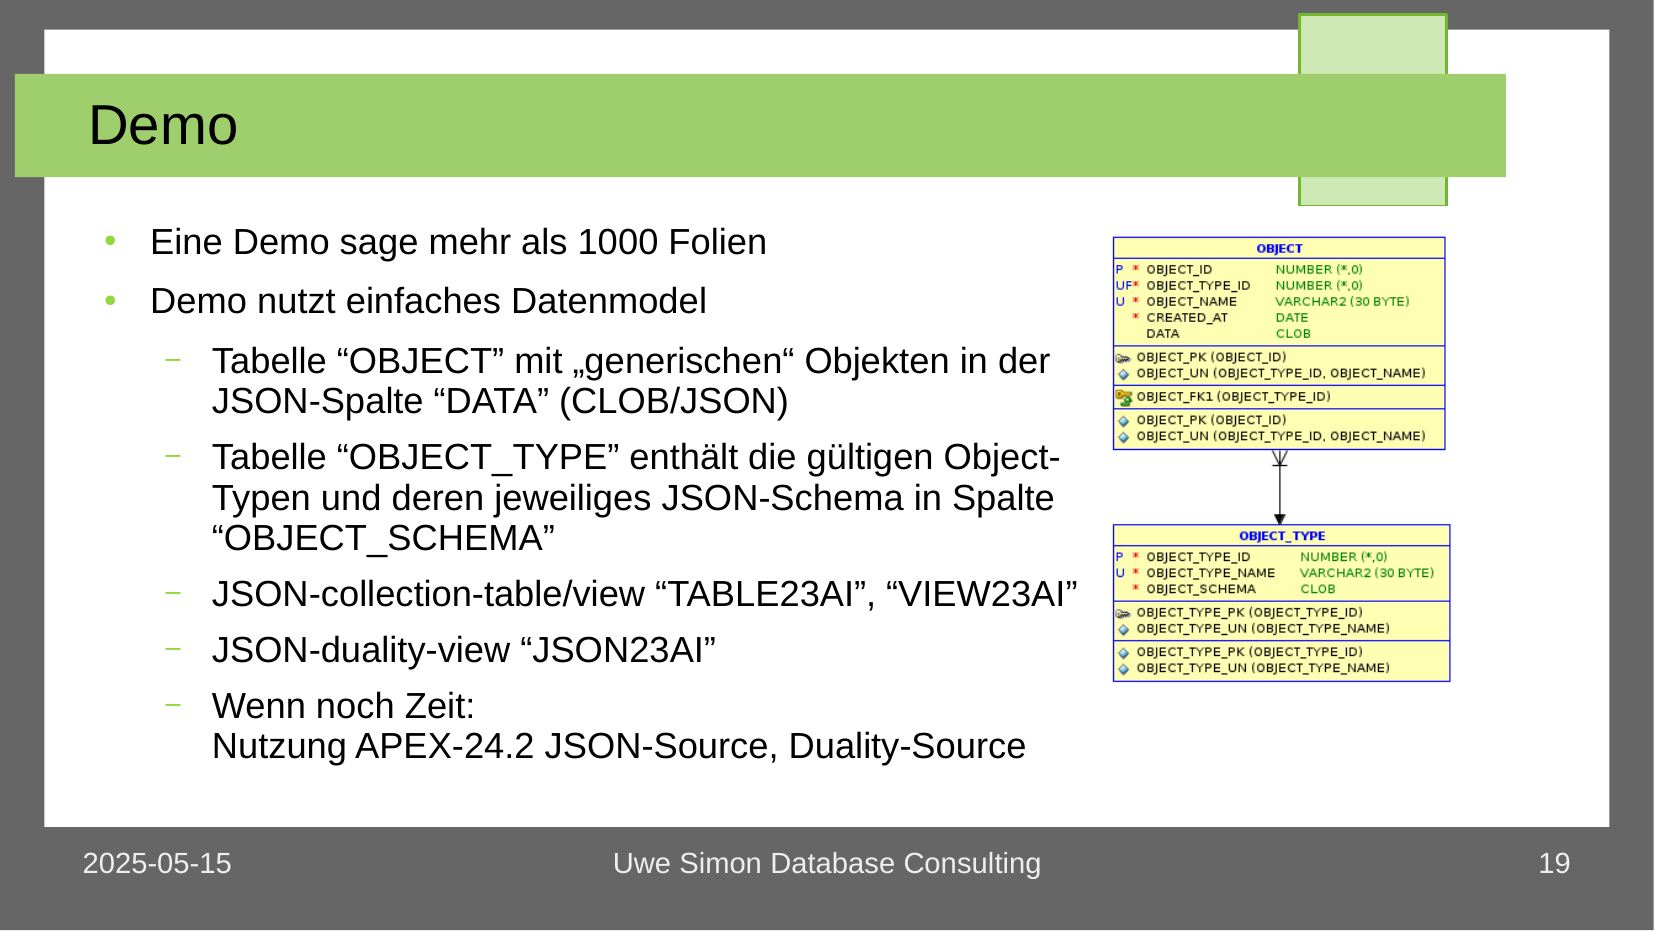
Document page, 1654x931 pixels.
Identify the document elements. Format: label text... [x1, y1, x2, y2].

list Eine Demo sage mehr als 1000 Folien Demo nutzt einfaches Datenmodel Tabelle “OBJECT” mit „generischen“ Objekten in der JSON-Spalte “DATA” (CLOB/JSON) Tabelle “OBJECT_TYPE” enthält die gültigen Object-Typen und deren jeweiliges JSON-Schema in Spalte “OBJECT_SCHEMA” JSON-collection-table/view “TABLE23AI”, “VIEW23AI” JSON-duality-view “JSON23AI” Wenn noch Zeit: Nutzung APEX-24.2 JSON-Source, Duality-Source [88, 221, 1082, 813]
picture [1081, 206, 1564, 745]
title Demo [88, 73, 1506, 178]
